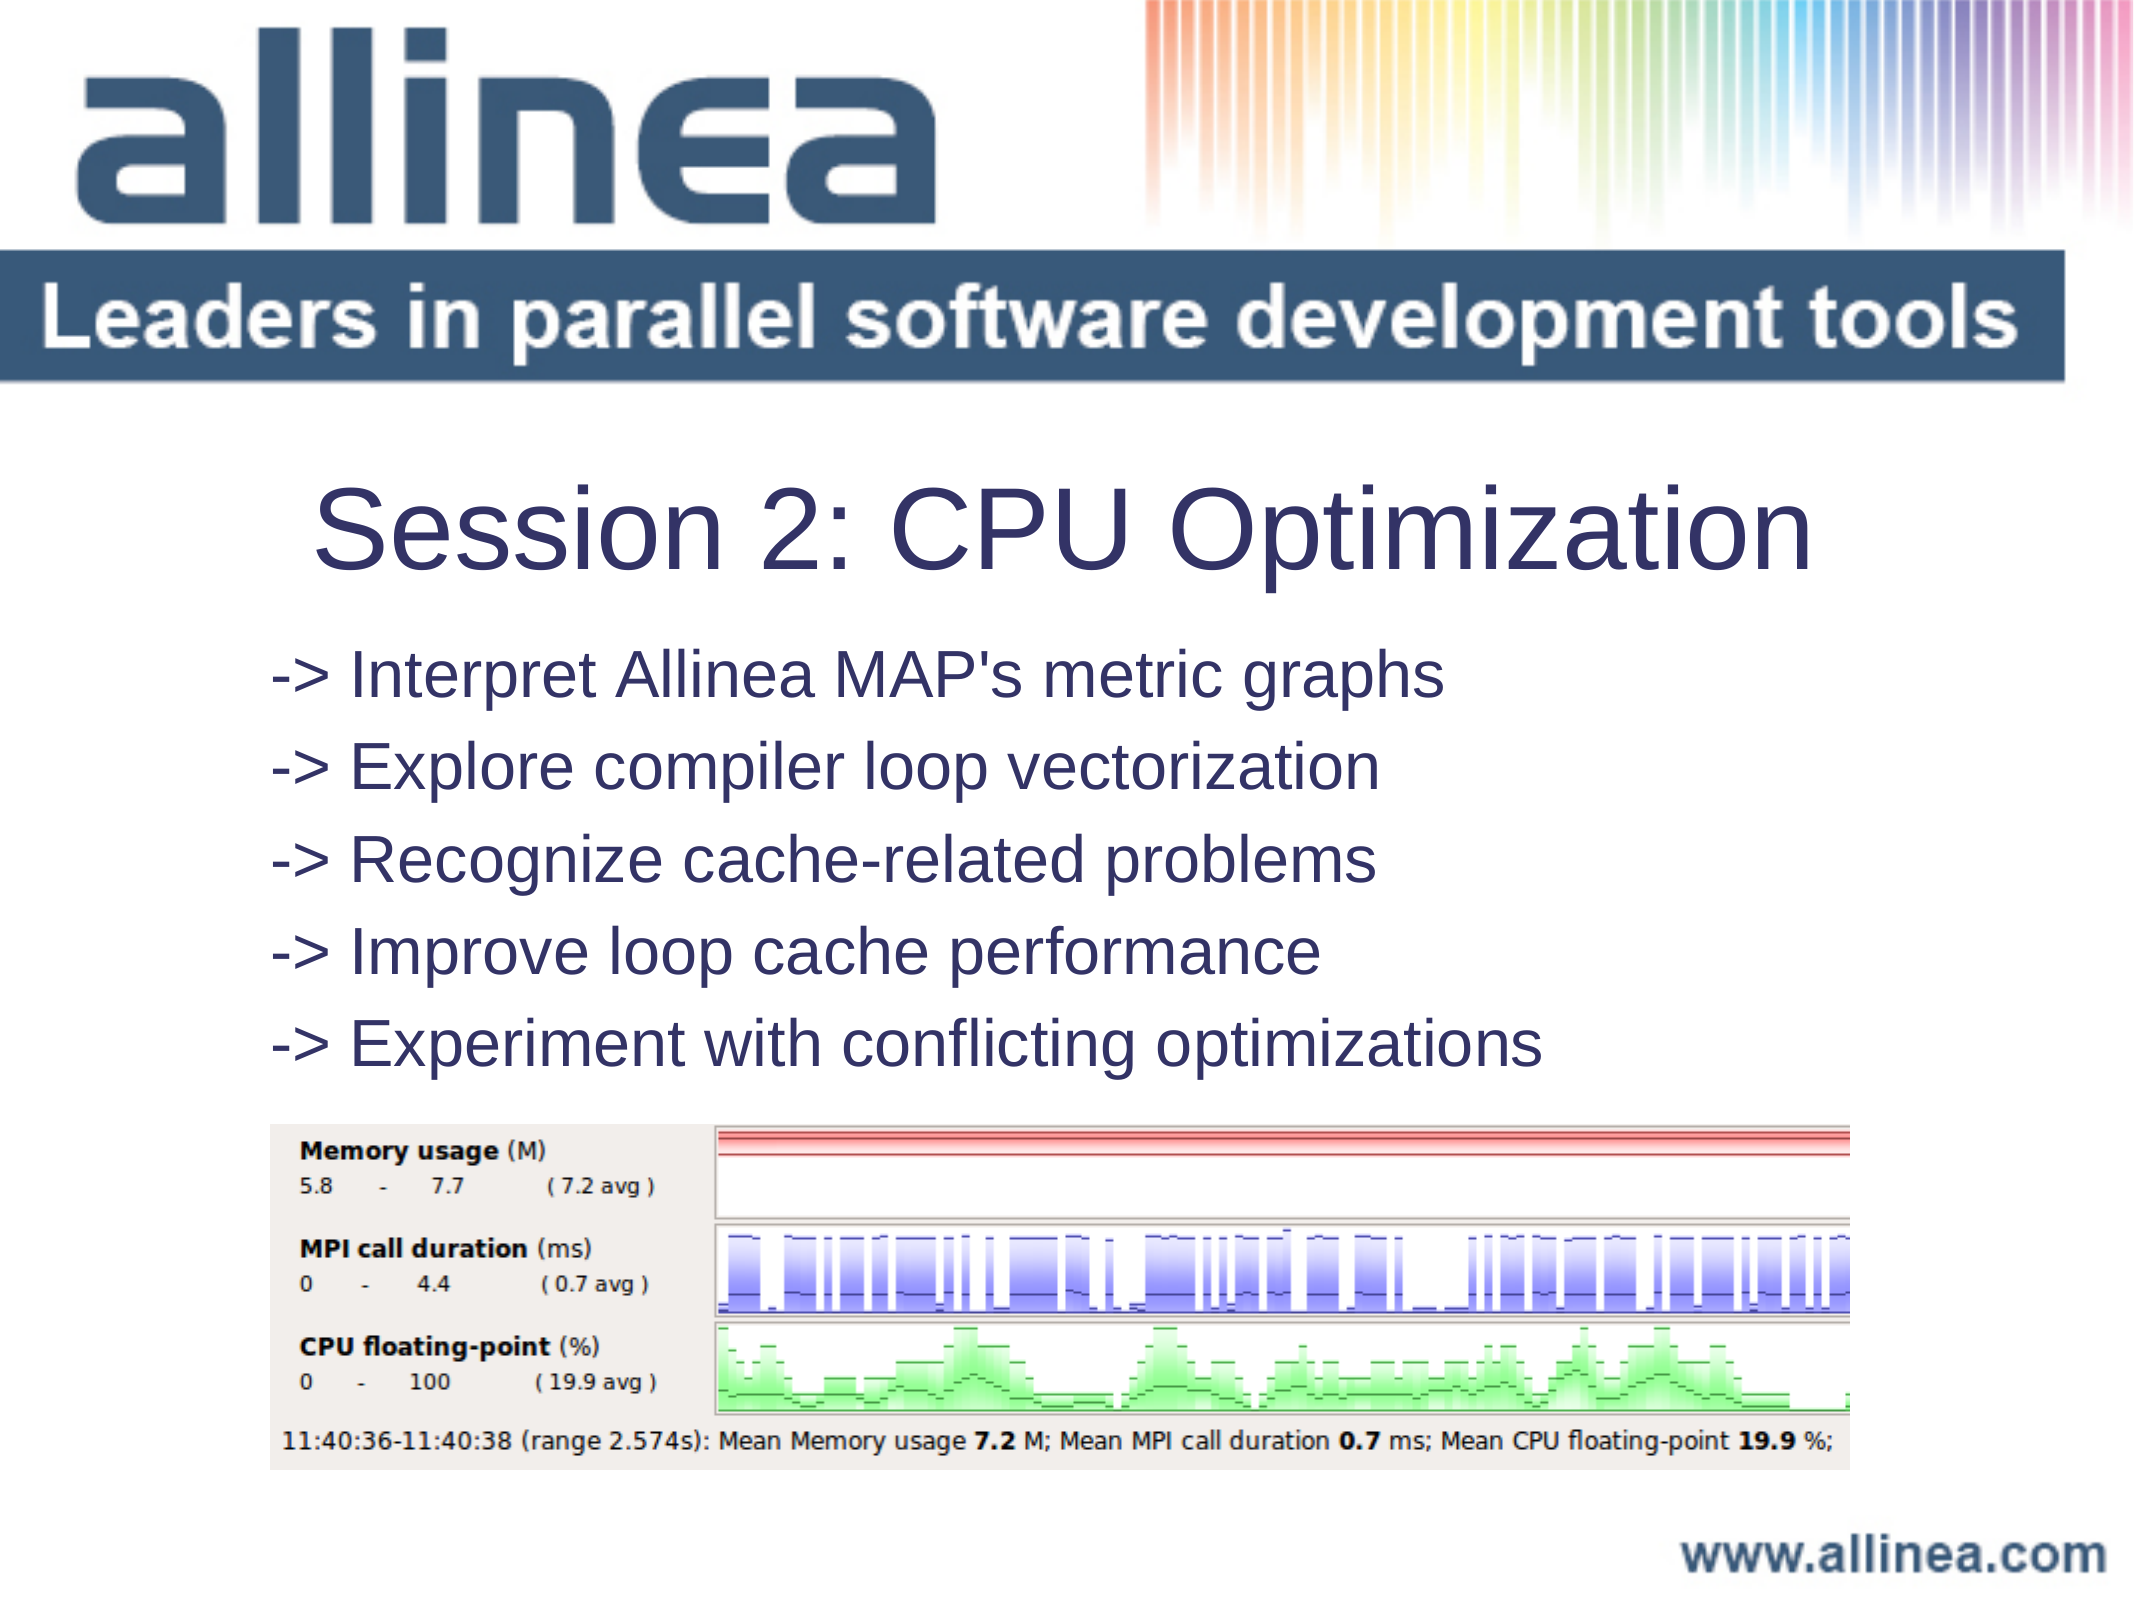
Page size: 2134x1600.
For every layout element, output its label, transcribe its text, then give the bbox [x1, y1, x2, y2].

picture [0, 0, 2134, 1600]
text_box -> Interpret Allinea MAP's metric graphs -> Explore compiler loop vectorization -> Recognize cache-related problems -> Improve loop cache performance -> Experiment with conflicting optimizations [270, 630, 1846, 1082]
text_box Session 2: CPU Optimization [104, 392, 2026, 661]
